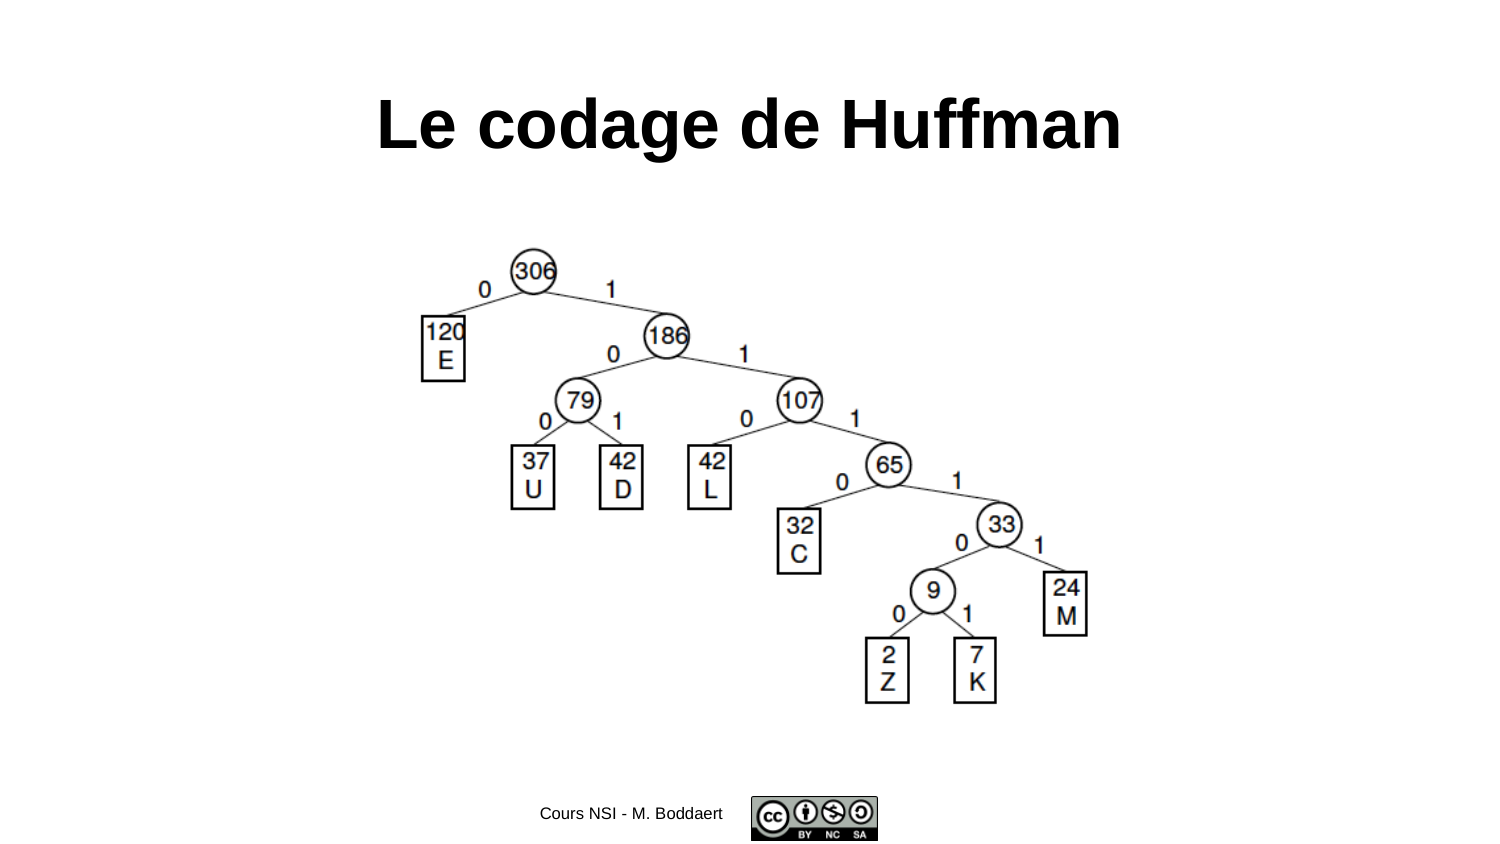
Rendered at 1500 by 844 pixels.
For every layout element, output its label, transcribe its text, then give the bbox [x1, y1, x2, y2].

title Le codage de Huffman [51, 63, 1449, 178]
picture [404, 236, 1101, 712]
picture [751, 796, 878, 841]
